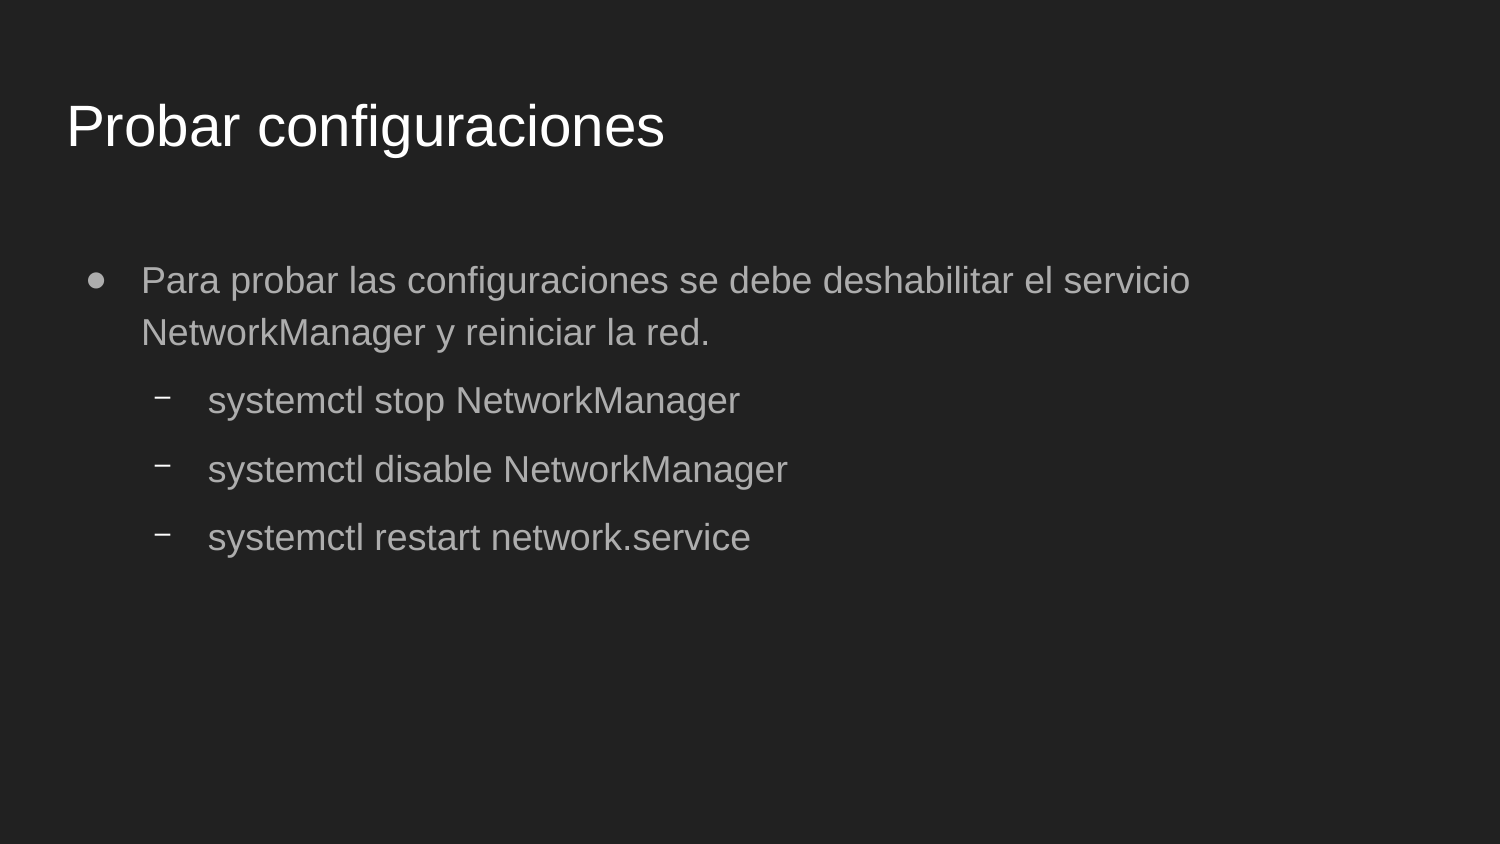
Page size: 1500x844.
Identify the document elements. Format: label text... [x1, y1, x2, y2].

list Para probar las configuraciones se debe deshabilitar el servicio NetworkManager y reiniciar la red. systemctl stop NetworkManager systemctl disable NetworkManager systemctl restart network.service [51, 189, 1261, 750]
title Probar configuraciones [51, 72, 1449, 167]
